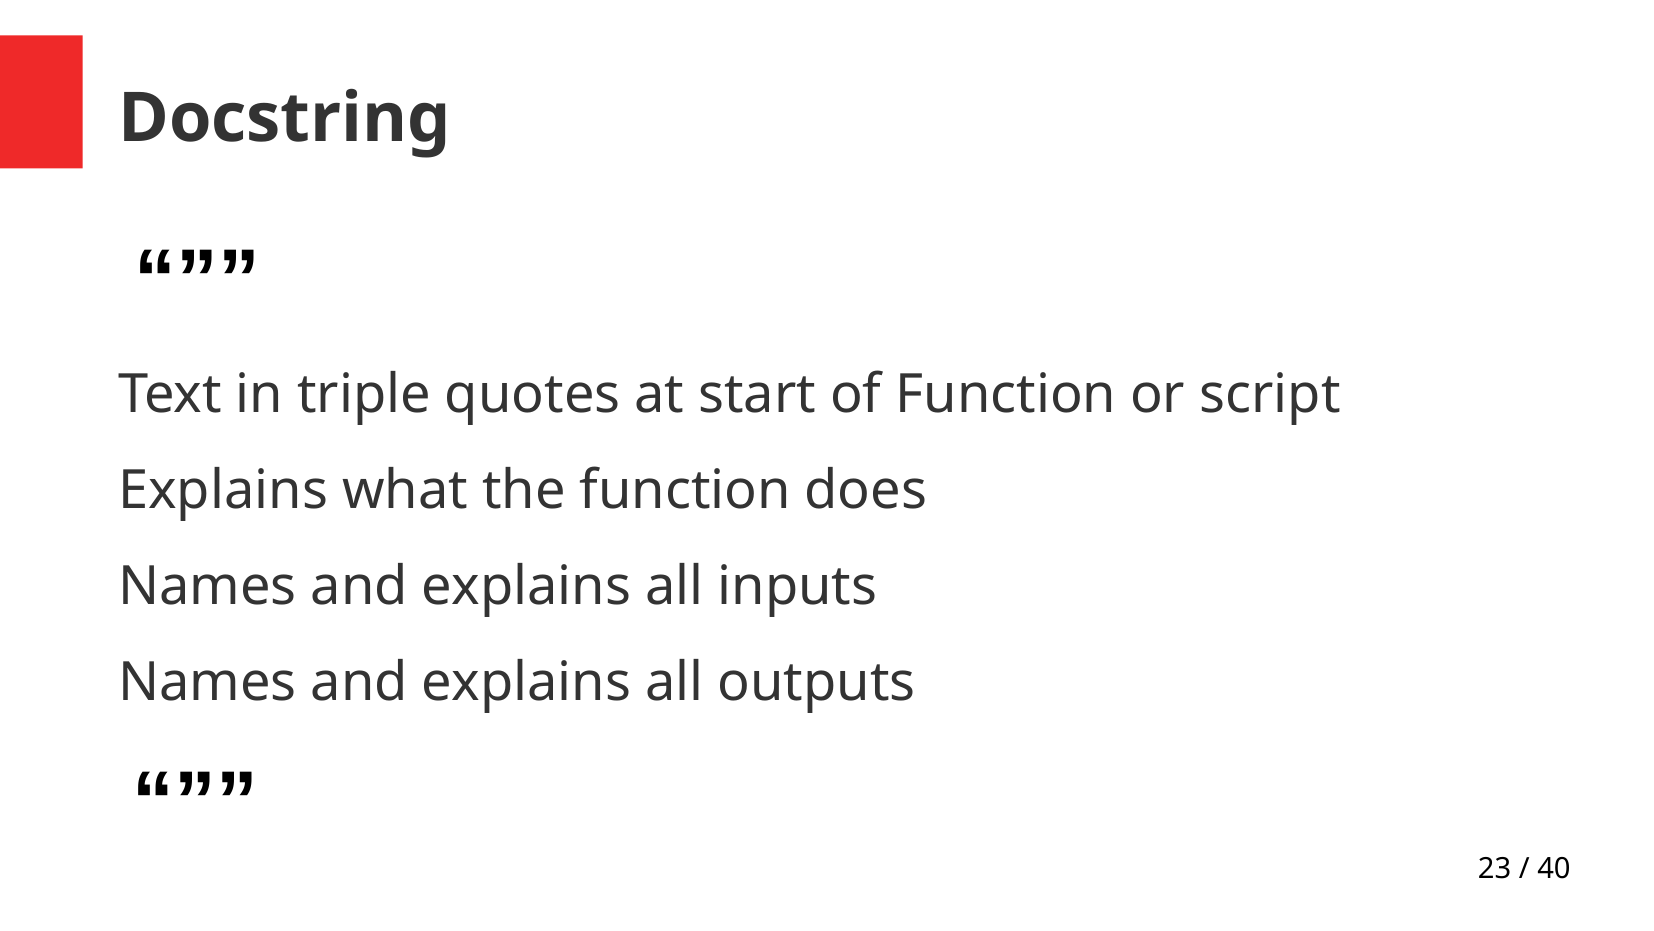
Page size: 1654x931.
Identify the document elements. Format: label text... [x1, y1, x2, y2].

text_box “”” [120, 225, 721, 333]
list Text in triple quotes at start of Function or script Explains what the function does Names and explains all inputs Names and explains all outputs [118, 265, 1536, 806]
title Docstring [118, 37, 1571, 193]
text_box “”” [118, 747, 719, 856]
